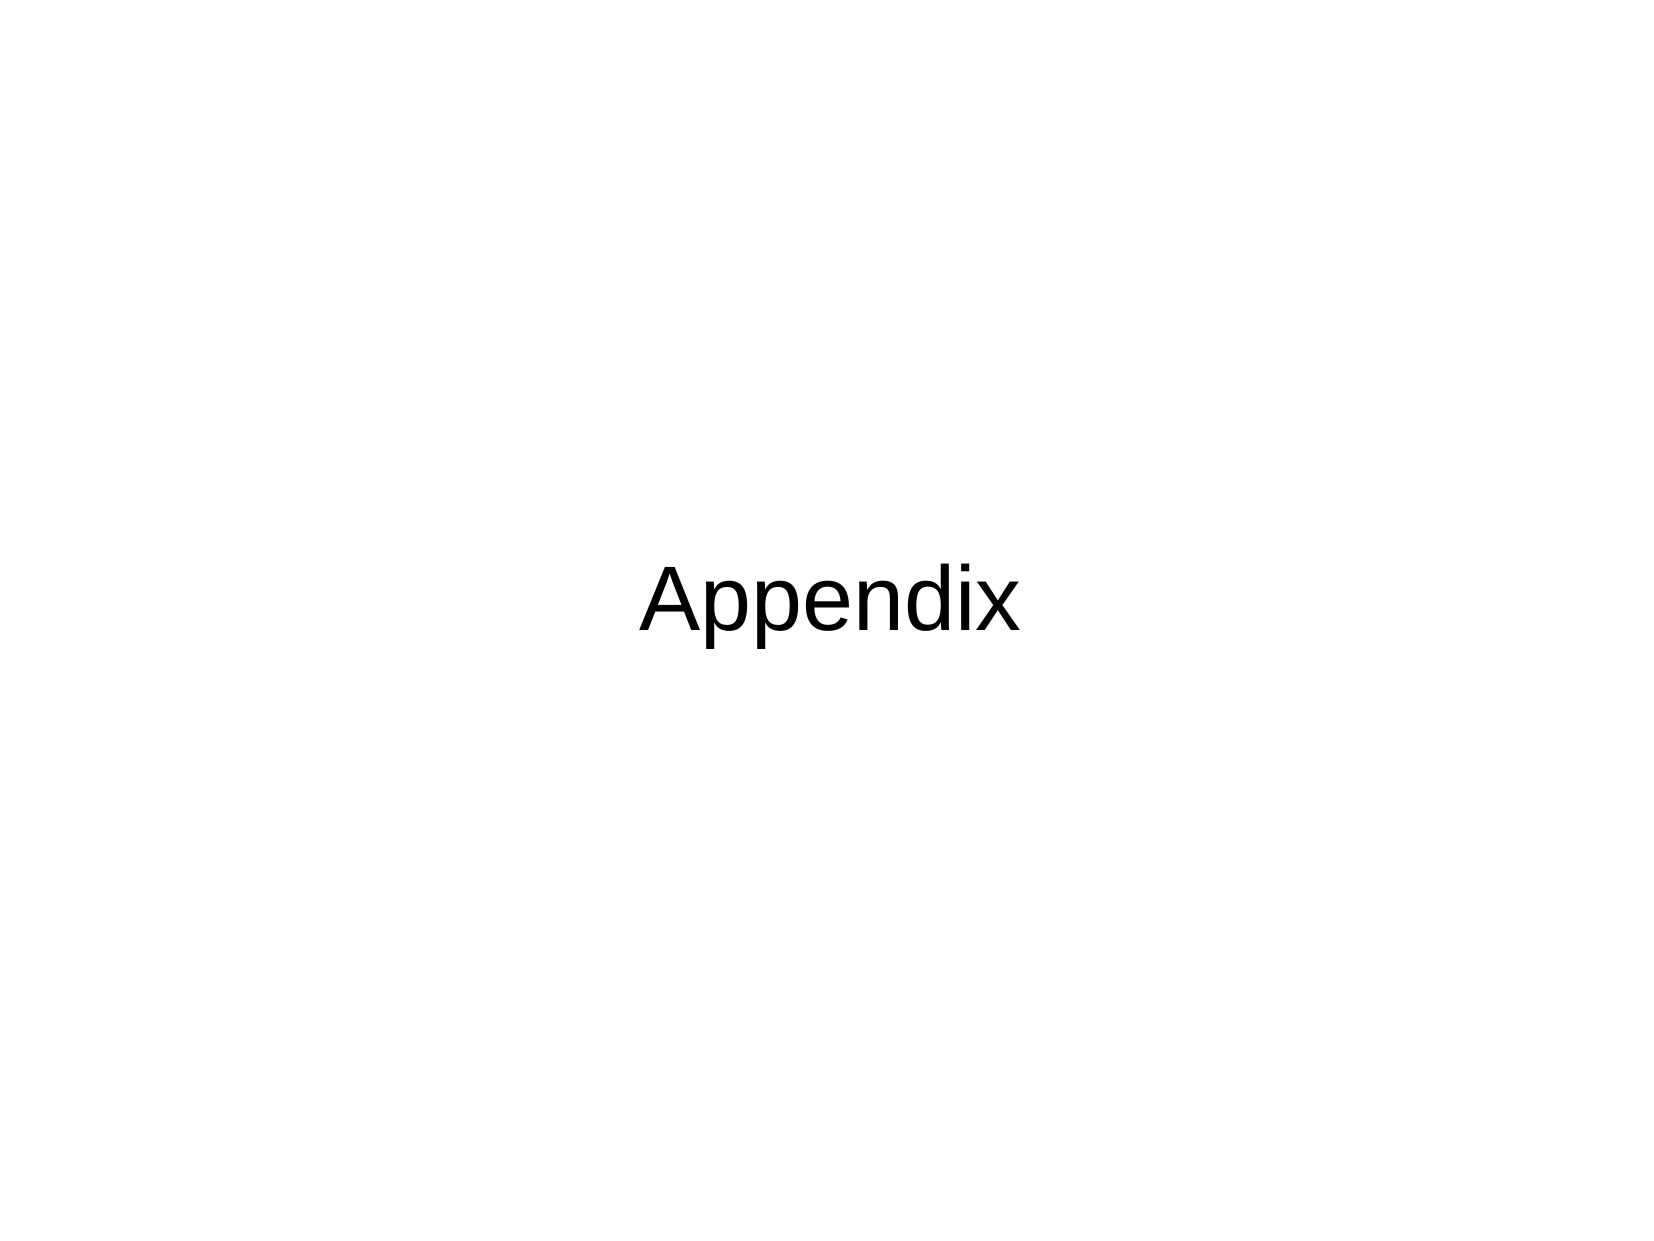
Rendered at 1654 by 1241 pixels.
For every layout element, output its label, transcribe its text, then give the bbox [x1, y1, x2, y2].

title Appendix [86, 495, 1576, 703]
